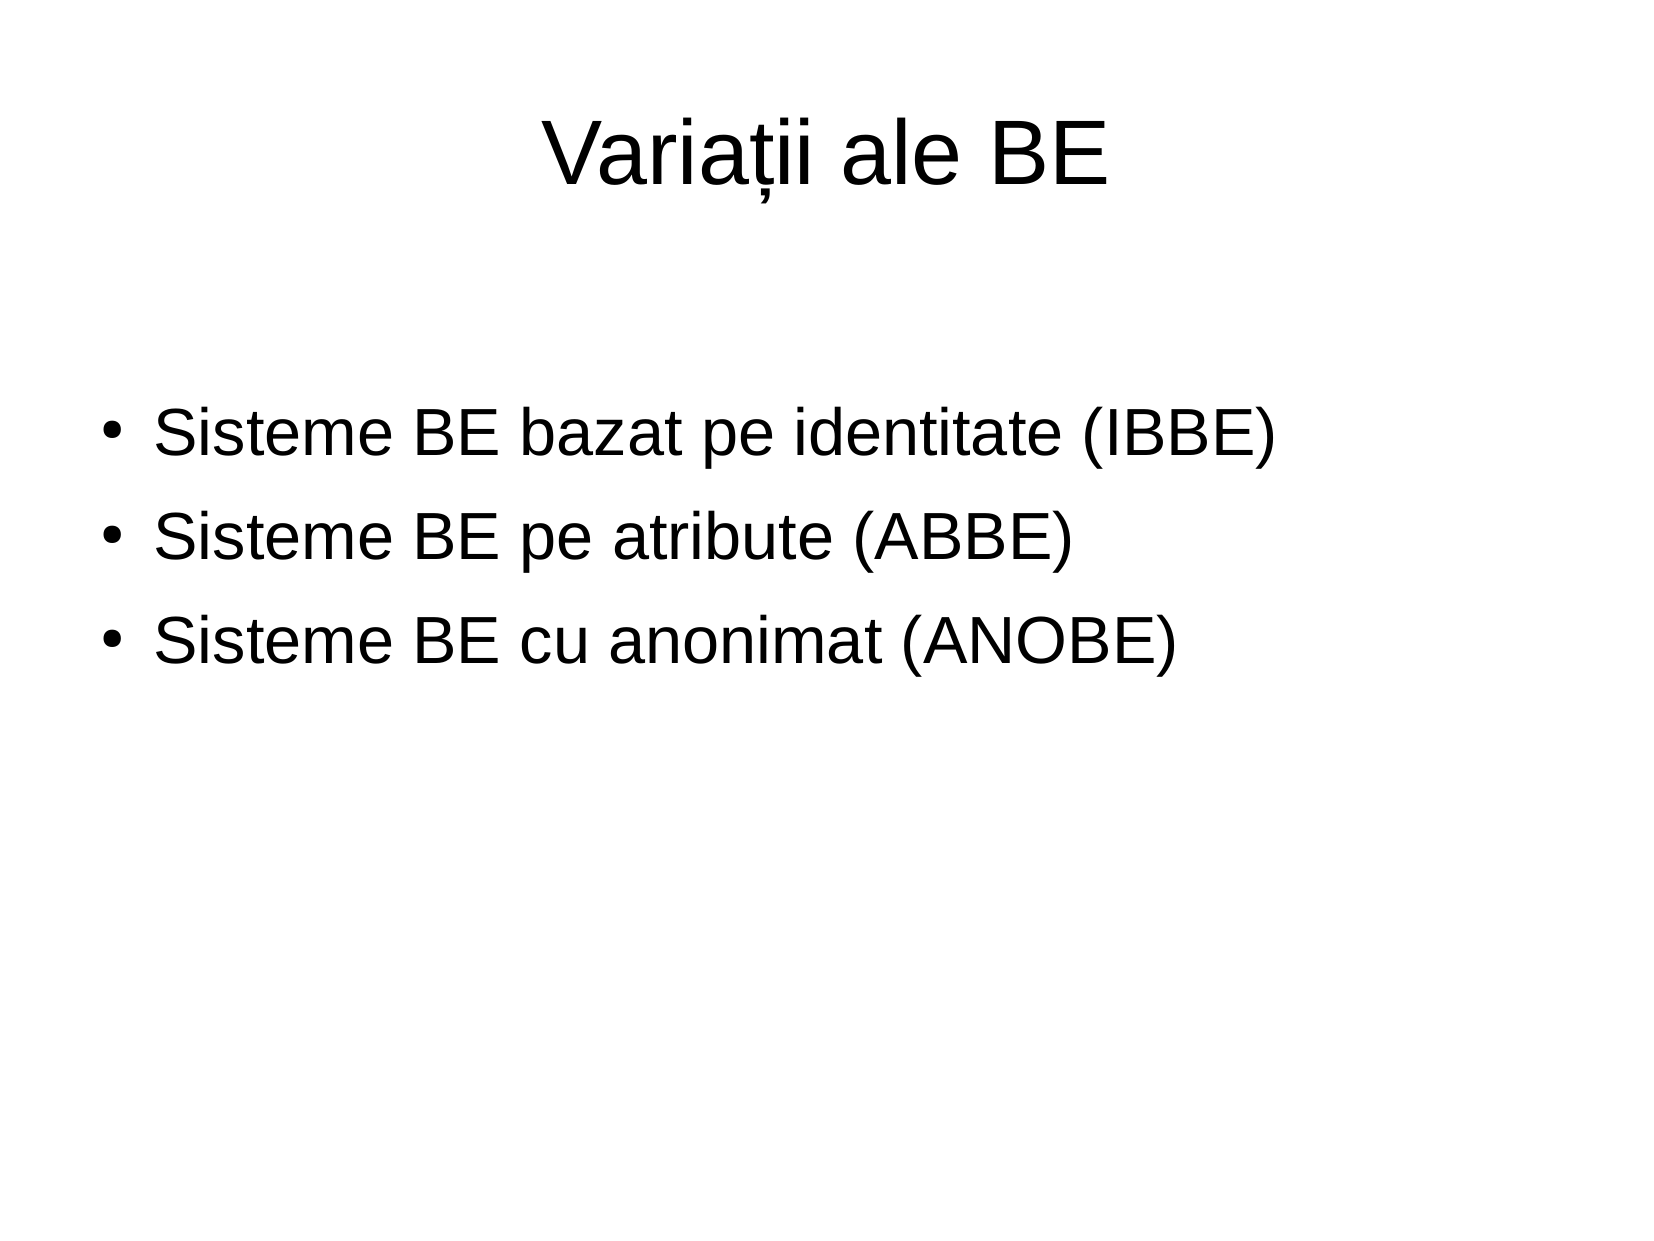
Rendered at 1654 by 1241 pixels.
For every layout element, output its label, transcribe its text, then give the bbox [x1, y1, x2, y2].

title Variații ale BE [82, 49, 1571, 257]
list Sisteme BE bazat pe identitate (IBBE) Sisteme BE pe atribute (ABBE) Sisteme BE cu anonimat (ANOBE) [82, 290, 1571, 1109]
